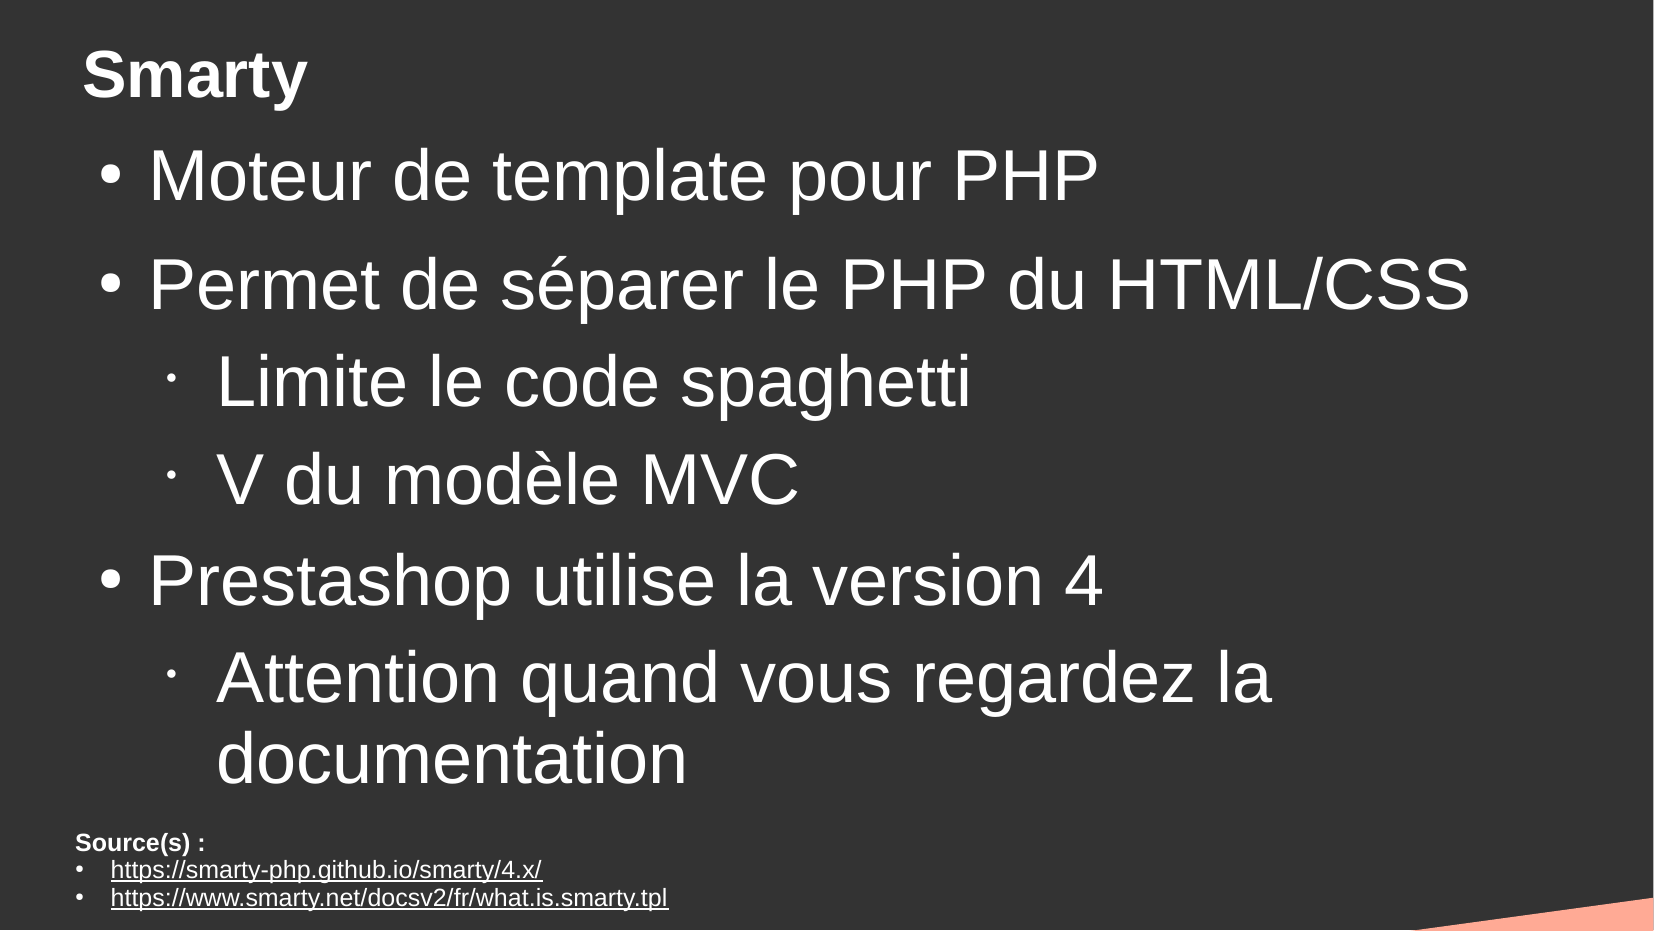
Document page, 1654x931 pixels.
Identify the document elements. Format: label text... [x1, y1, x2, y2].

title Smarty [82, 37, 1571, 114]
text_box Source(s) : https://smarty-php.github.io/smarty/4.x/ https://www.smarty.net/docsv2/fr/what.is.smarty.tpl [60, 820, 1546, 920]
text_box [1409, 897, 1654, 931]
list Moteur de template pour PHP Permet de séparer le PHP du HTML/CSS Limite le code spaghetti V du modèle MVC Prestashop utilise la version 4 Attention quand vous regardez la documentation [80, 135, 1620, 804]
